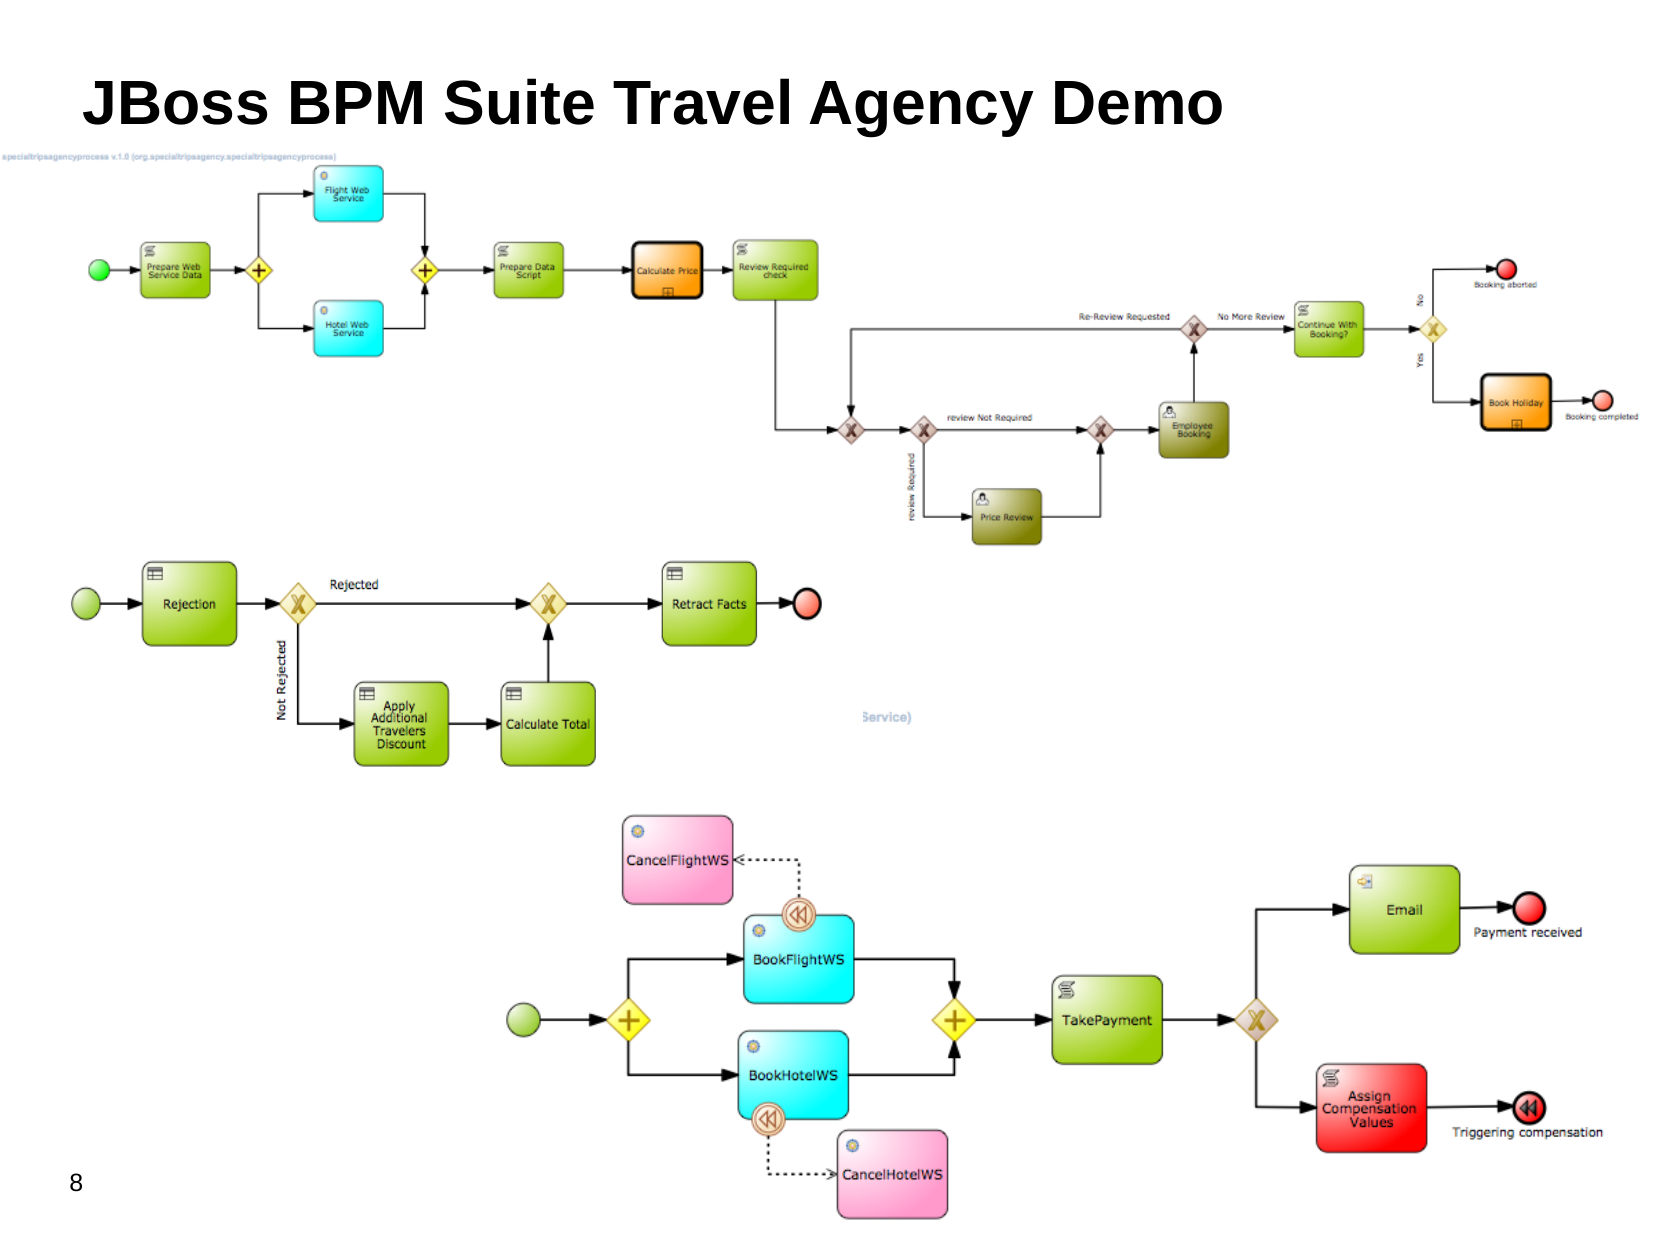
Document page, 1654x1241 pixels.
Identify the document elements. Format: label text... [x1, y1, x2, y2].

title JBoss BPM Suite Travel Agency Demo [82, 19, 1571, 149]
picture [0, 149, 1654, 1241]
